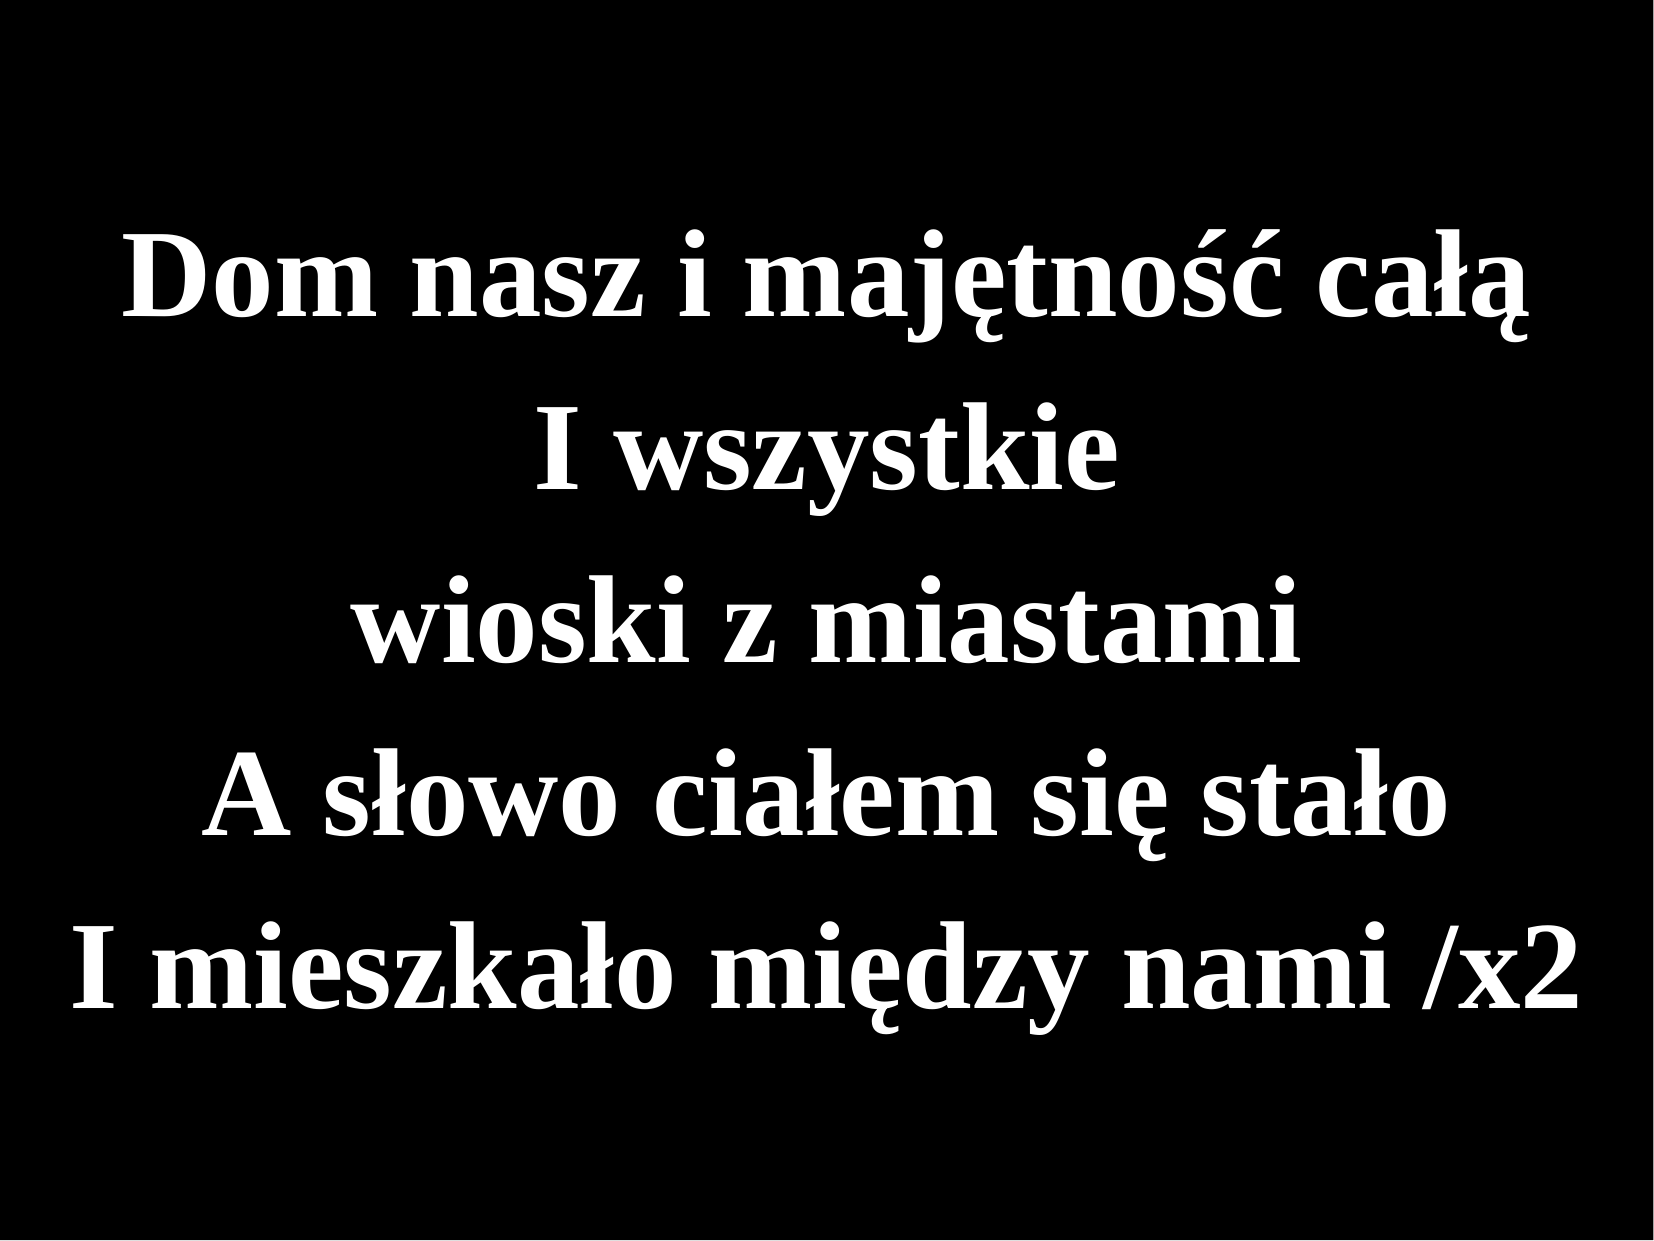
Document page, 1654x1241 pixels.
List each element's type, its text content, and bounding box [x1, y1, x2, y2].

title Dom nasz i majętność całą ppp I wszystkie ppp wioski z miastami ppp A słowo ciałem się stało ppp I mieszkało między nami /x2 [0, 0, 1654, 1241]
